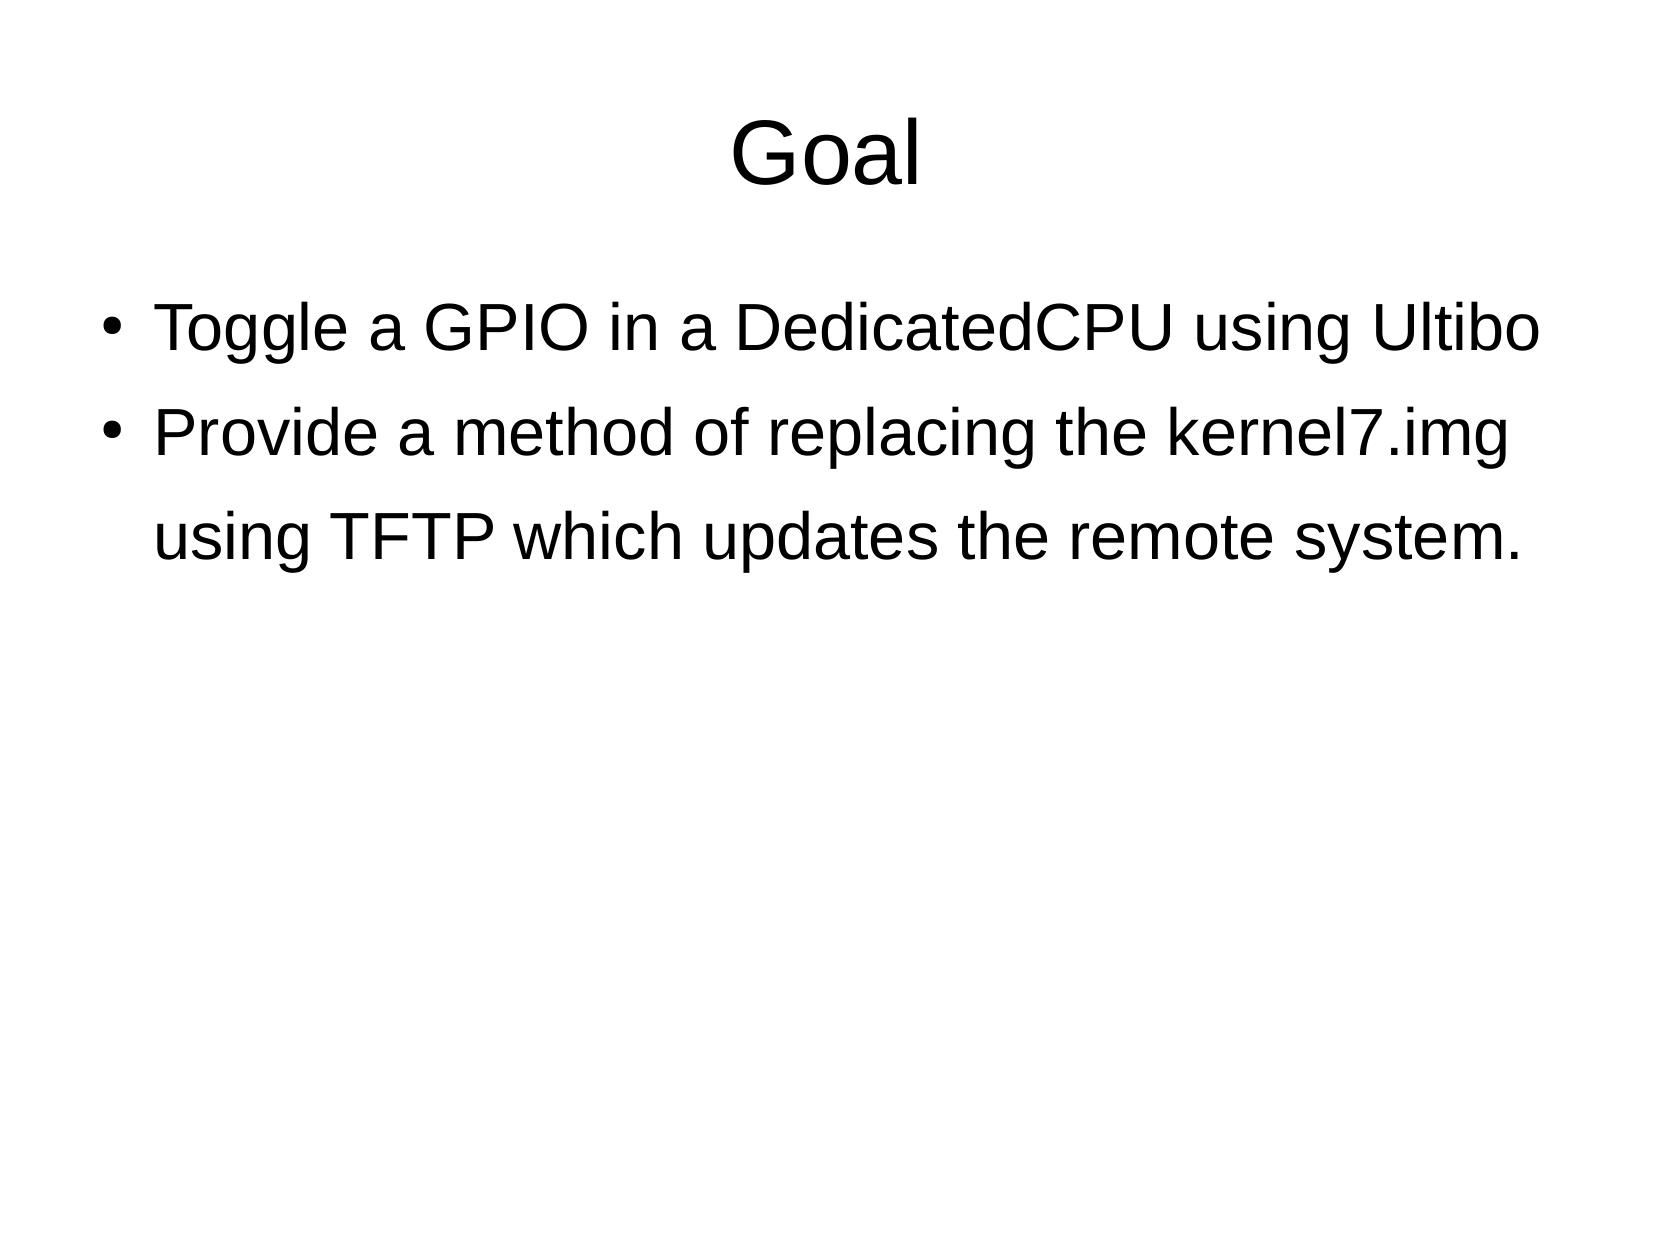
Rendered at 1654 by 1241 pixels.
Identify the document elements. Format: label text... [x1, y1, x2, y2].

title Goal [82, 49, 1571, 257]
list Toggle a GPIO in a DedicatedCPU using Ultibo Provide a method of replacing the kernel7.img using TFTP which updates the remote system. [82, 290, 1571, 1010]
